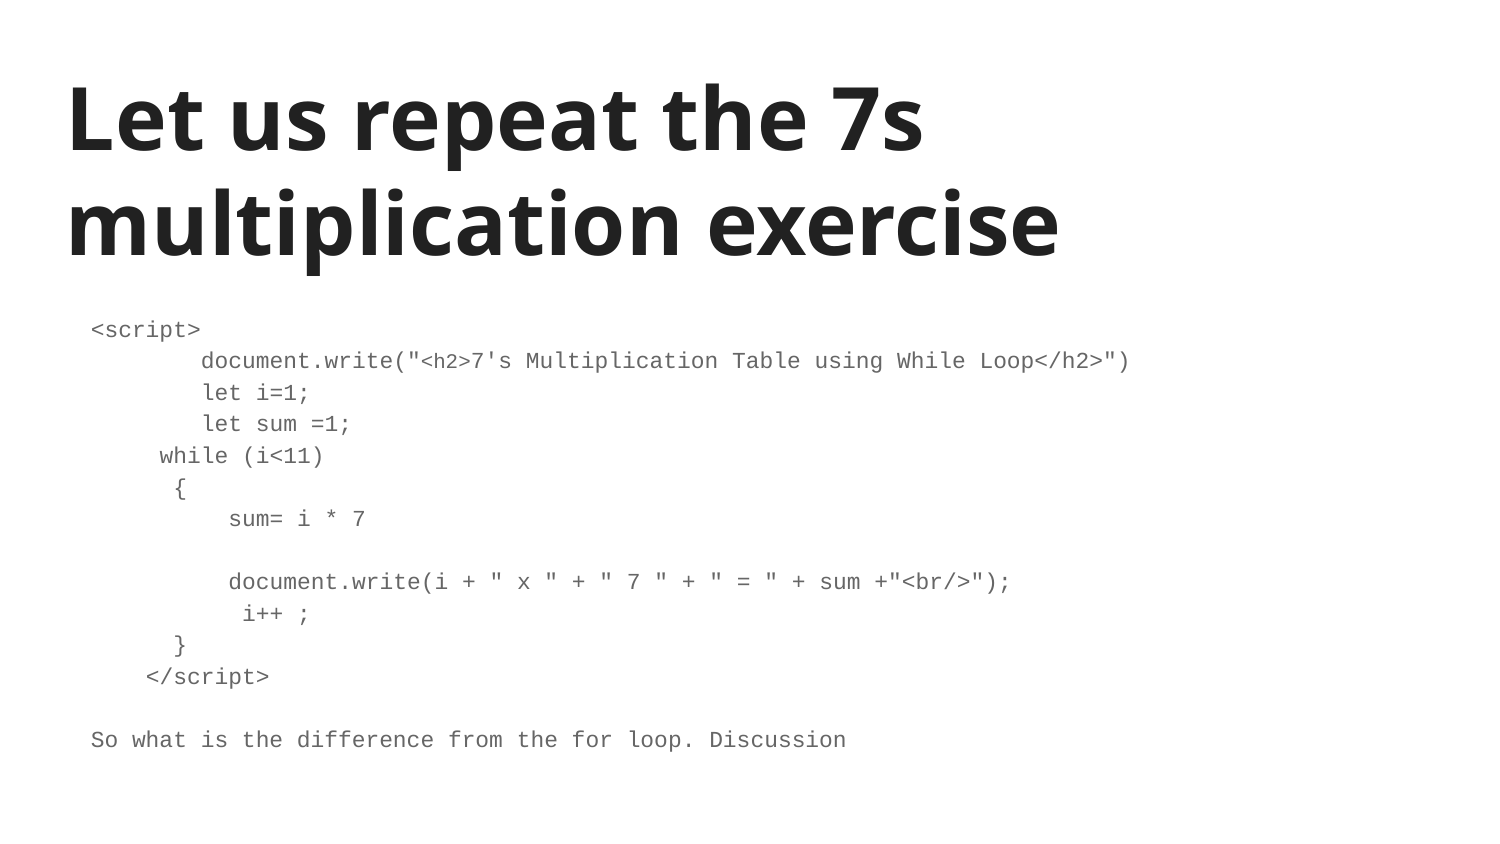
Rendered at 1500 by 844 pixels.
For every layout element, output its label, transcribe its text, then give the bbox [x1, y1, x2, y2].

text_box Let us repeat the 7s multiplication exercise [51, 47, 1449, 180]
text_box <script> document.write("<h2>7's Multiplication Table using While Loop</h2>") let i=1; let sum =1; while (i<11) { sum= i * 7 document.write(i + " x " + " 7 " + " = " + sum +"<br/>"); i++ ; } </script> So what is the difference from the for loop. Discussion [76, 295, 1418, 843]
